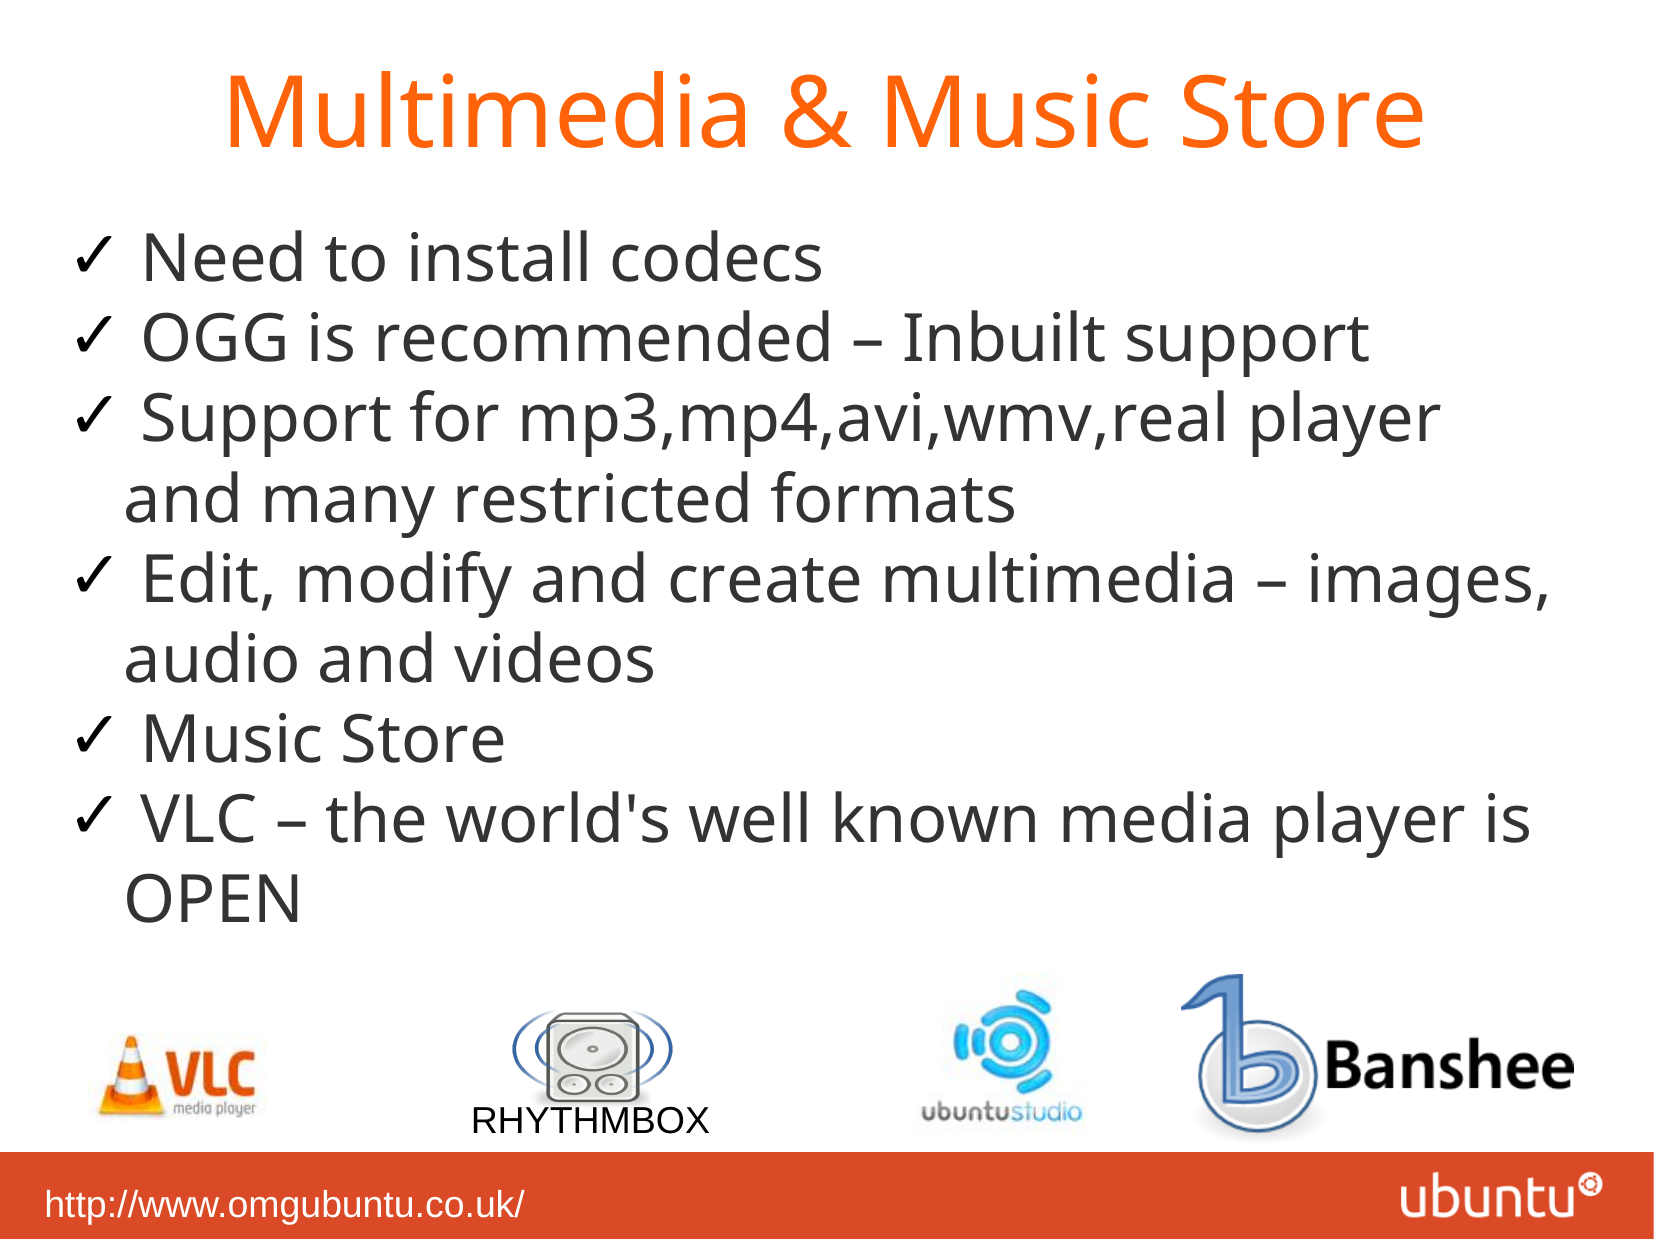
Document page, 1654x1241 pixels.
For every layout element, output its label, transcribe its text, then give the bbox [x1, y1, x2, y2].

picture [501, 1026, 680, 1092]
picture [88, 1033, 266, 1123]
picture [1181, 974, 1574, 1145]
text_box RHYTHMBOX [442, 1092, 739, 1150]
picture [915, 974, 1093, 1140]
title Multimedia & Music Store [55, 52, 1595, 178]
text_box http://www.omgubuntu.co.uk/ [29, 1176, 541, 1234]
picture [0, 1152, 1654, 1239]
list Need to install codecs OGG is recommended – Inbuilt support Support for mp3,mp4,avi,wmv,real player and many restricted formats Edit, modify and create multimedia – images, audio and videos Music Store VLC – the world's well known media player is OPEN [59, 206, 1571, 1026]
